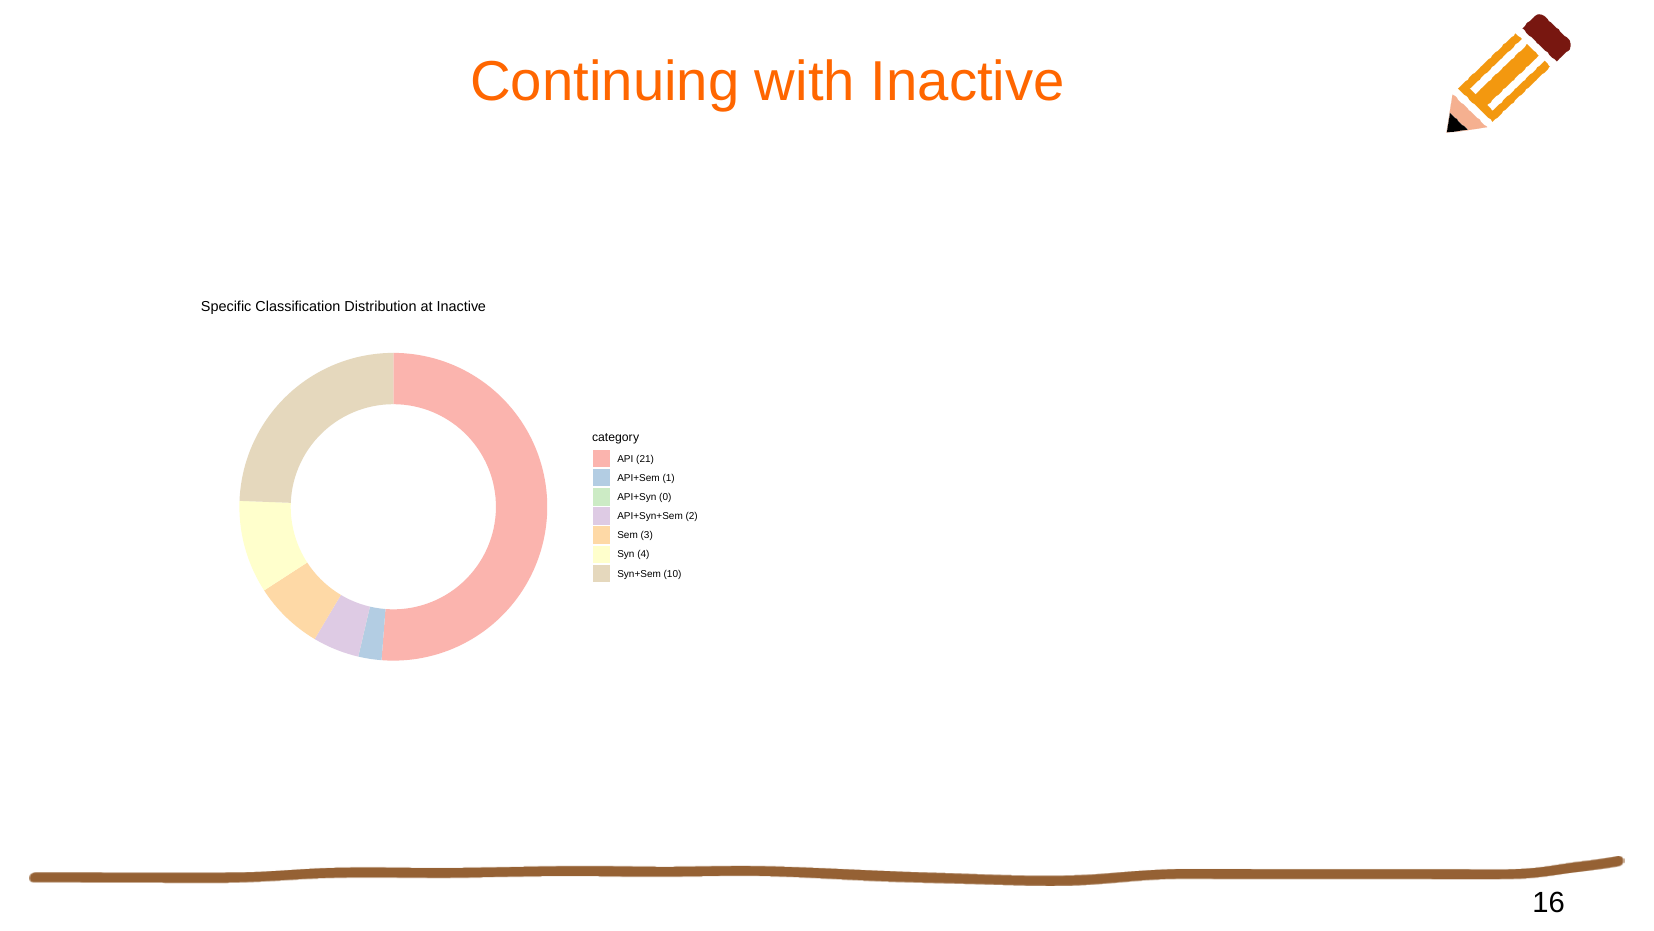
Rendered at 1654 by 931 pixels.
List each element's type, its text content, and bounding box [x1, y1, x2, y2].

picture [88, 295, 809, 700]
picture [1446, 14, 1571, 133]
title Continuing with Inactive [88, 29, 1447, 133]
picture [29, 856, 1625, 886]
